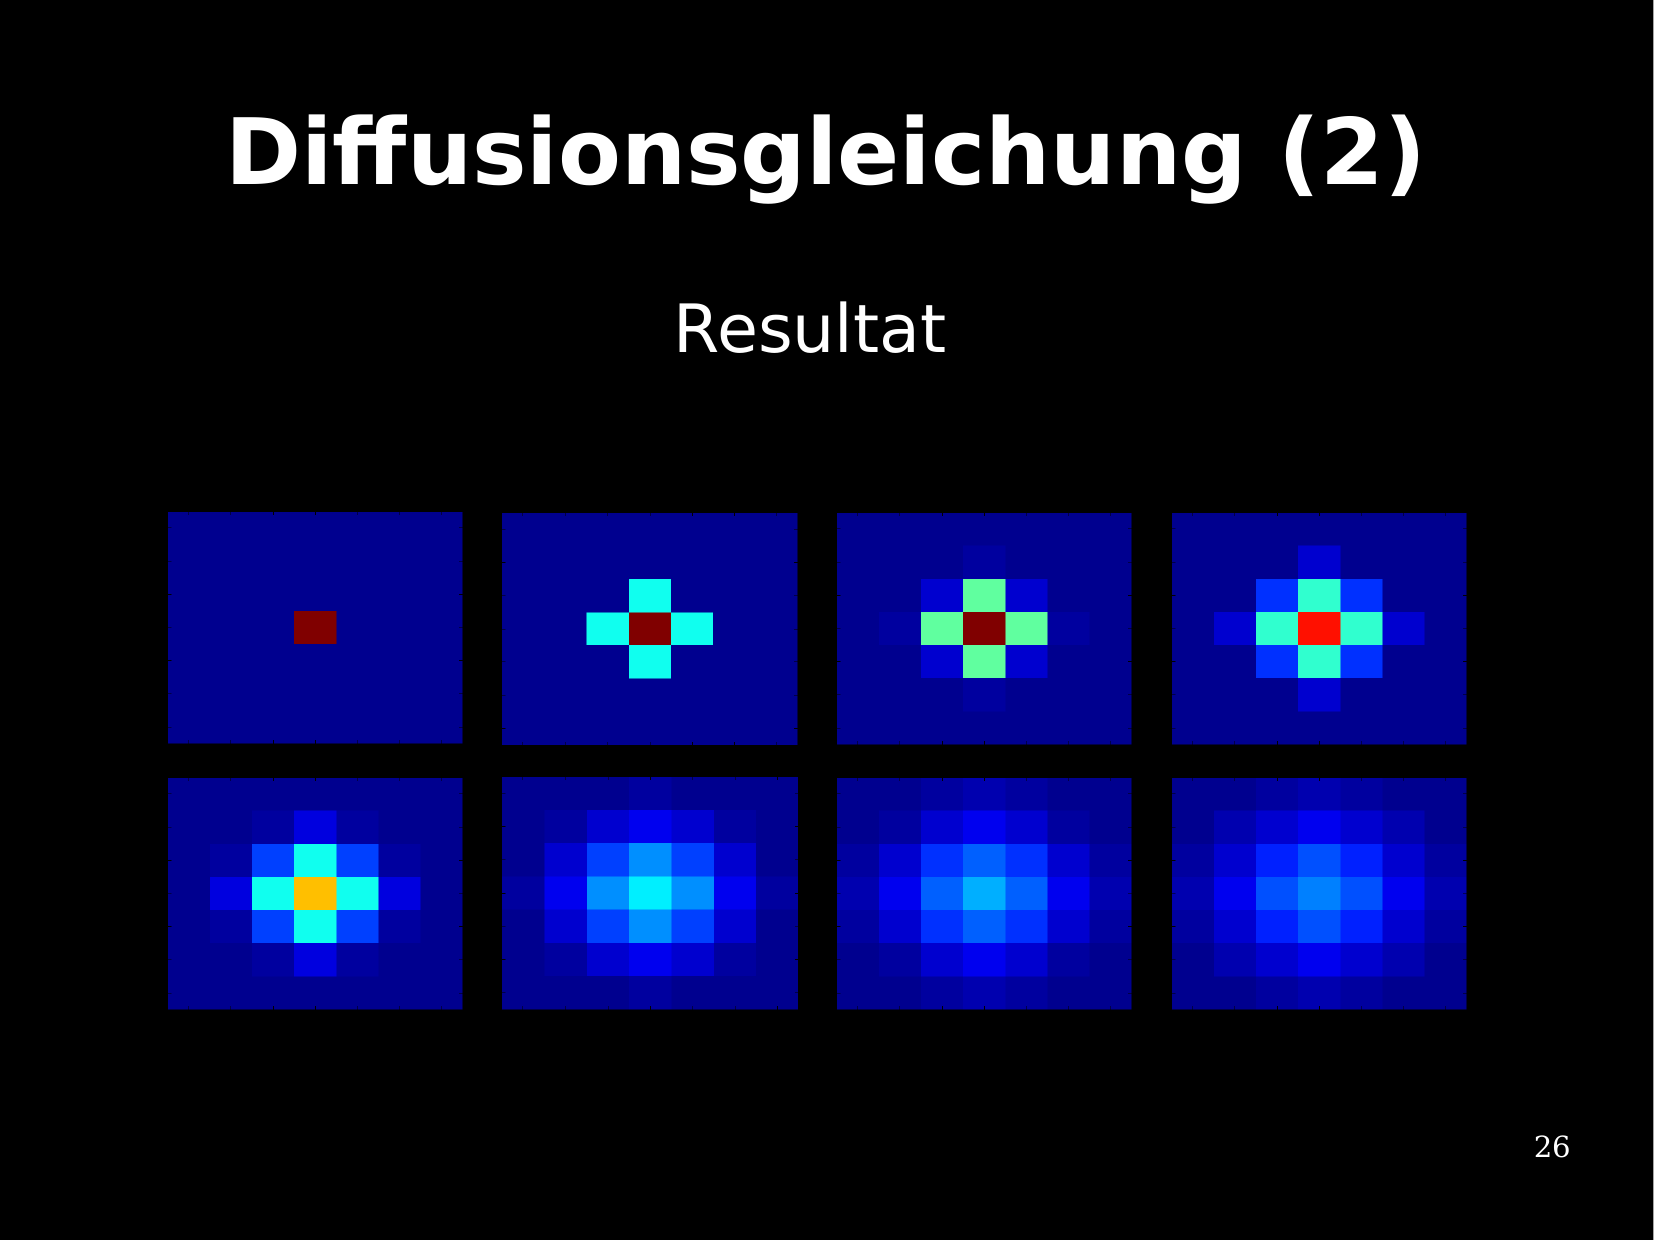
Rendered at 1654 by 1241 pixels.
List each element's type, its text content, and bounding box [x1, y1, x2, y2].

picture [1171, 512, 1467, 745]
title Diffusionsgleichung (2) [82, 49, 1571, 257]
picture [167, 511, 463, 744]
picture [836, 512, 1132, 745]
list Resultat [82, 290, 1538, 1010]
picture [501, 776, 798, 1010]
picture [1171, 777, 1467, 1010]
picture [836, 777, 1132, 1010]
picture [167, 777, 463, 1010]
picture [501, 512, 798, 745]
